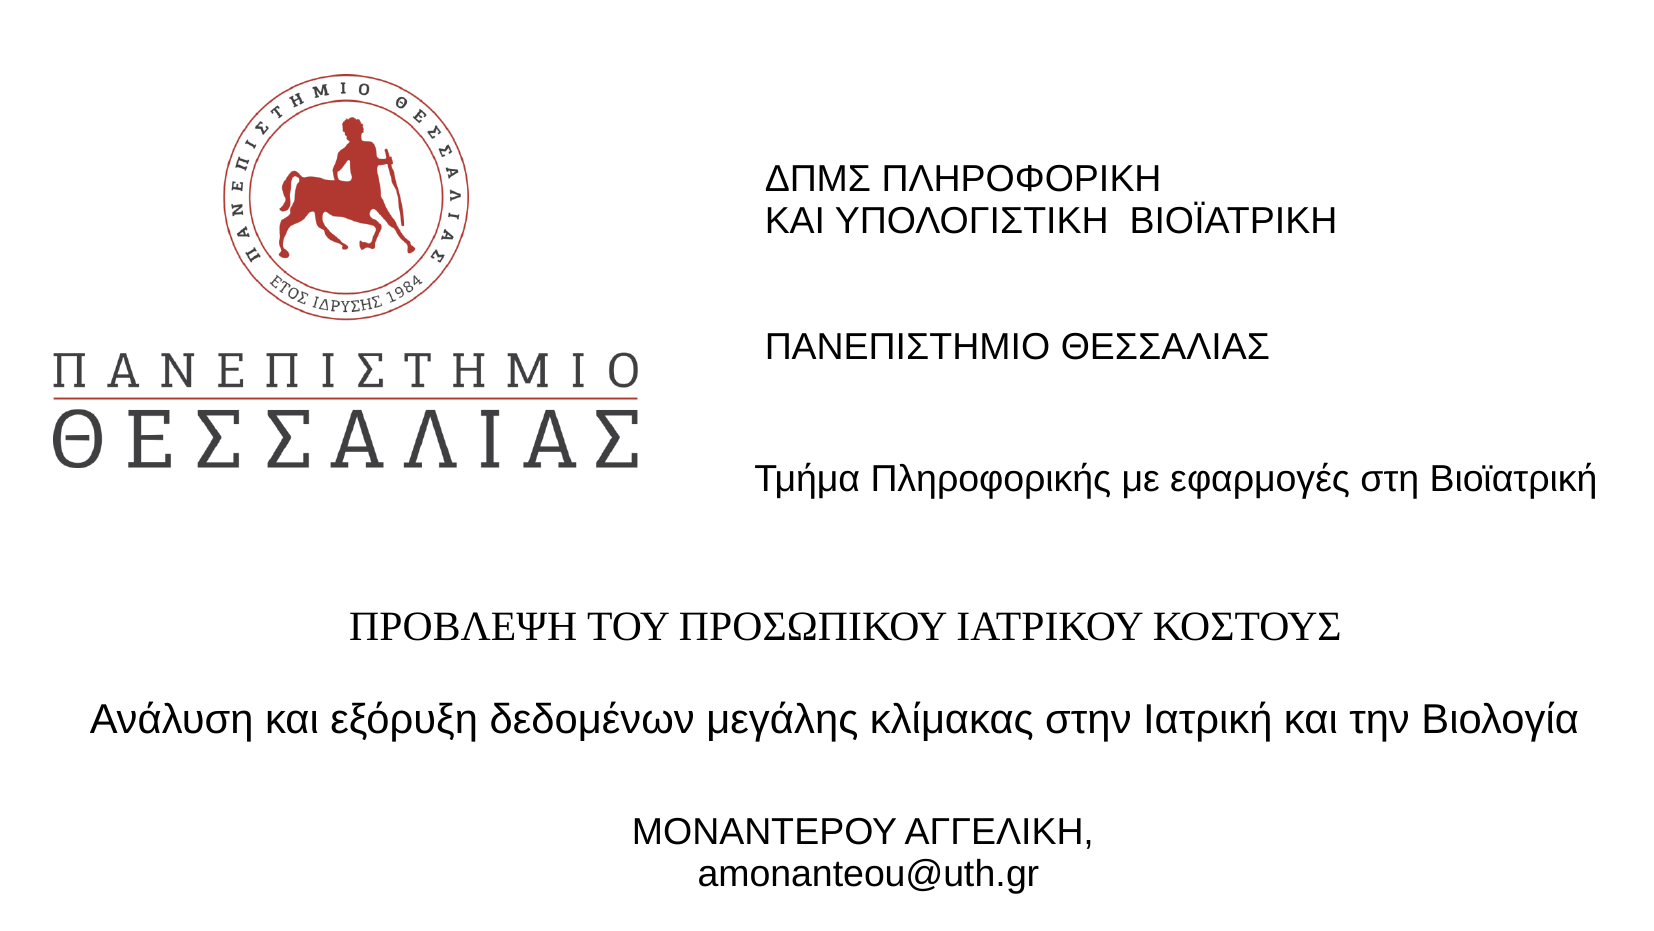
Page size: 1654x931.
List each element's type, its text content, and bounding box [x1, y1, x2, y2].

text_box ΠΡΟΒΛΕΨΗ ΤΟΥ ΠΡΟΣΩΠΙΚΟΥ ΙΑΤΡΙΚΟΥ ΚΟΣΤΟΥΣ Ανάλυση και εξόρυξη δεδομένων μεγάλης κλίμακας στην Ιατρική και την Βιολογία [75, 595, 1617, 751]
picture [53, 74, 638, 468]
text_box Τμήμα Πληροφορικής με εφαρμογές στη Βιοϊατρική [739, 450, 1613, 549]
title ΜΟΝΑΝΤΕΡΟΥ ΑΓΓΕΛΙΚΗ, amonanteou@uth.gr [124, 774, 1613, 931]
text_box ΔΠΜΣ ΠΛΗΡΟΦΟΡΙΚΗ ΚΑΙ ΥΠΟΛΟΓΙΣΤΙΚΗ ΒΙΟΪΑΤΡΙΚΗ ΠΑΝΕΠΙΣΤΗΜΙΟ ΘΕΣΣΑΛΙΑΣ [750, 150, 1613, 376]
